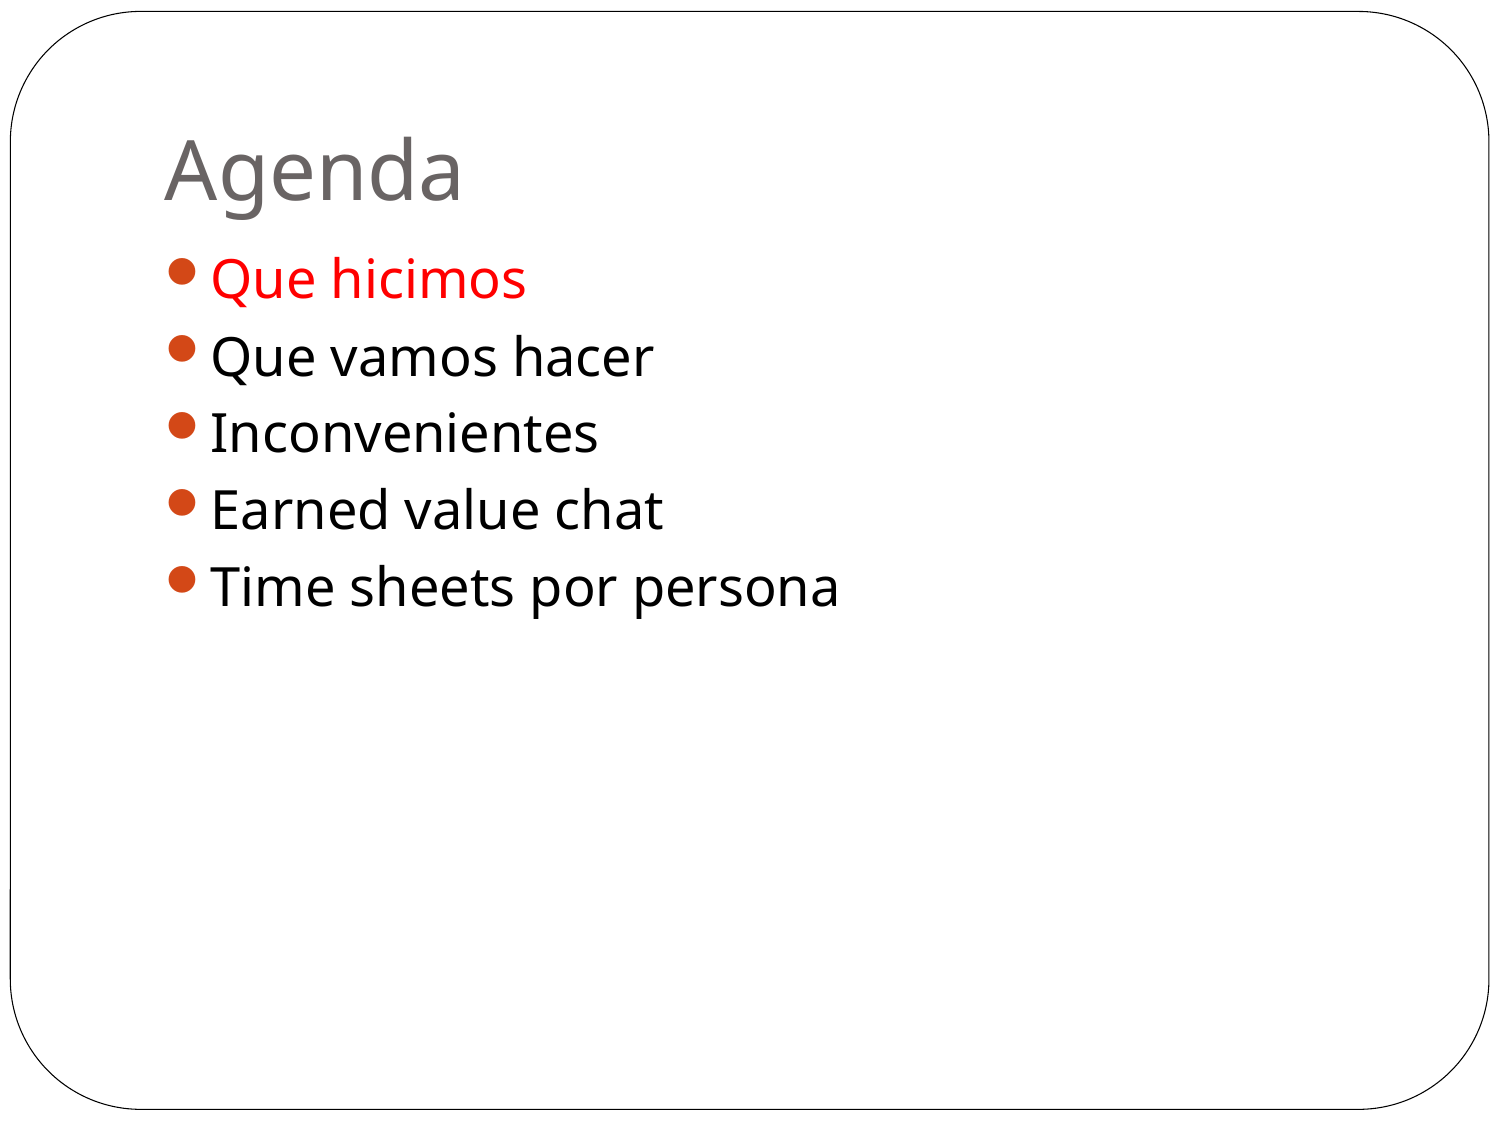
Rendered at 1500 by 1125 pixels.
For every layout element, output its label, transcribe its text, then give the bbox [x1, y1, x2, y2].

text_box Agenda [149, 45, 1425, 233]
text_box Que hicimos Que vamos hacer Inconvenientes Earned value chat Time sheets por persona [149, 237, 1425, 988]
